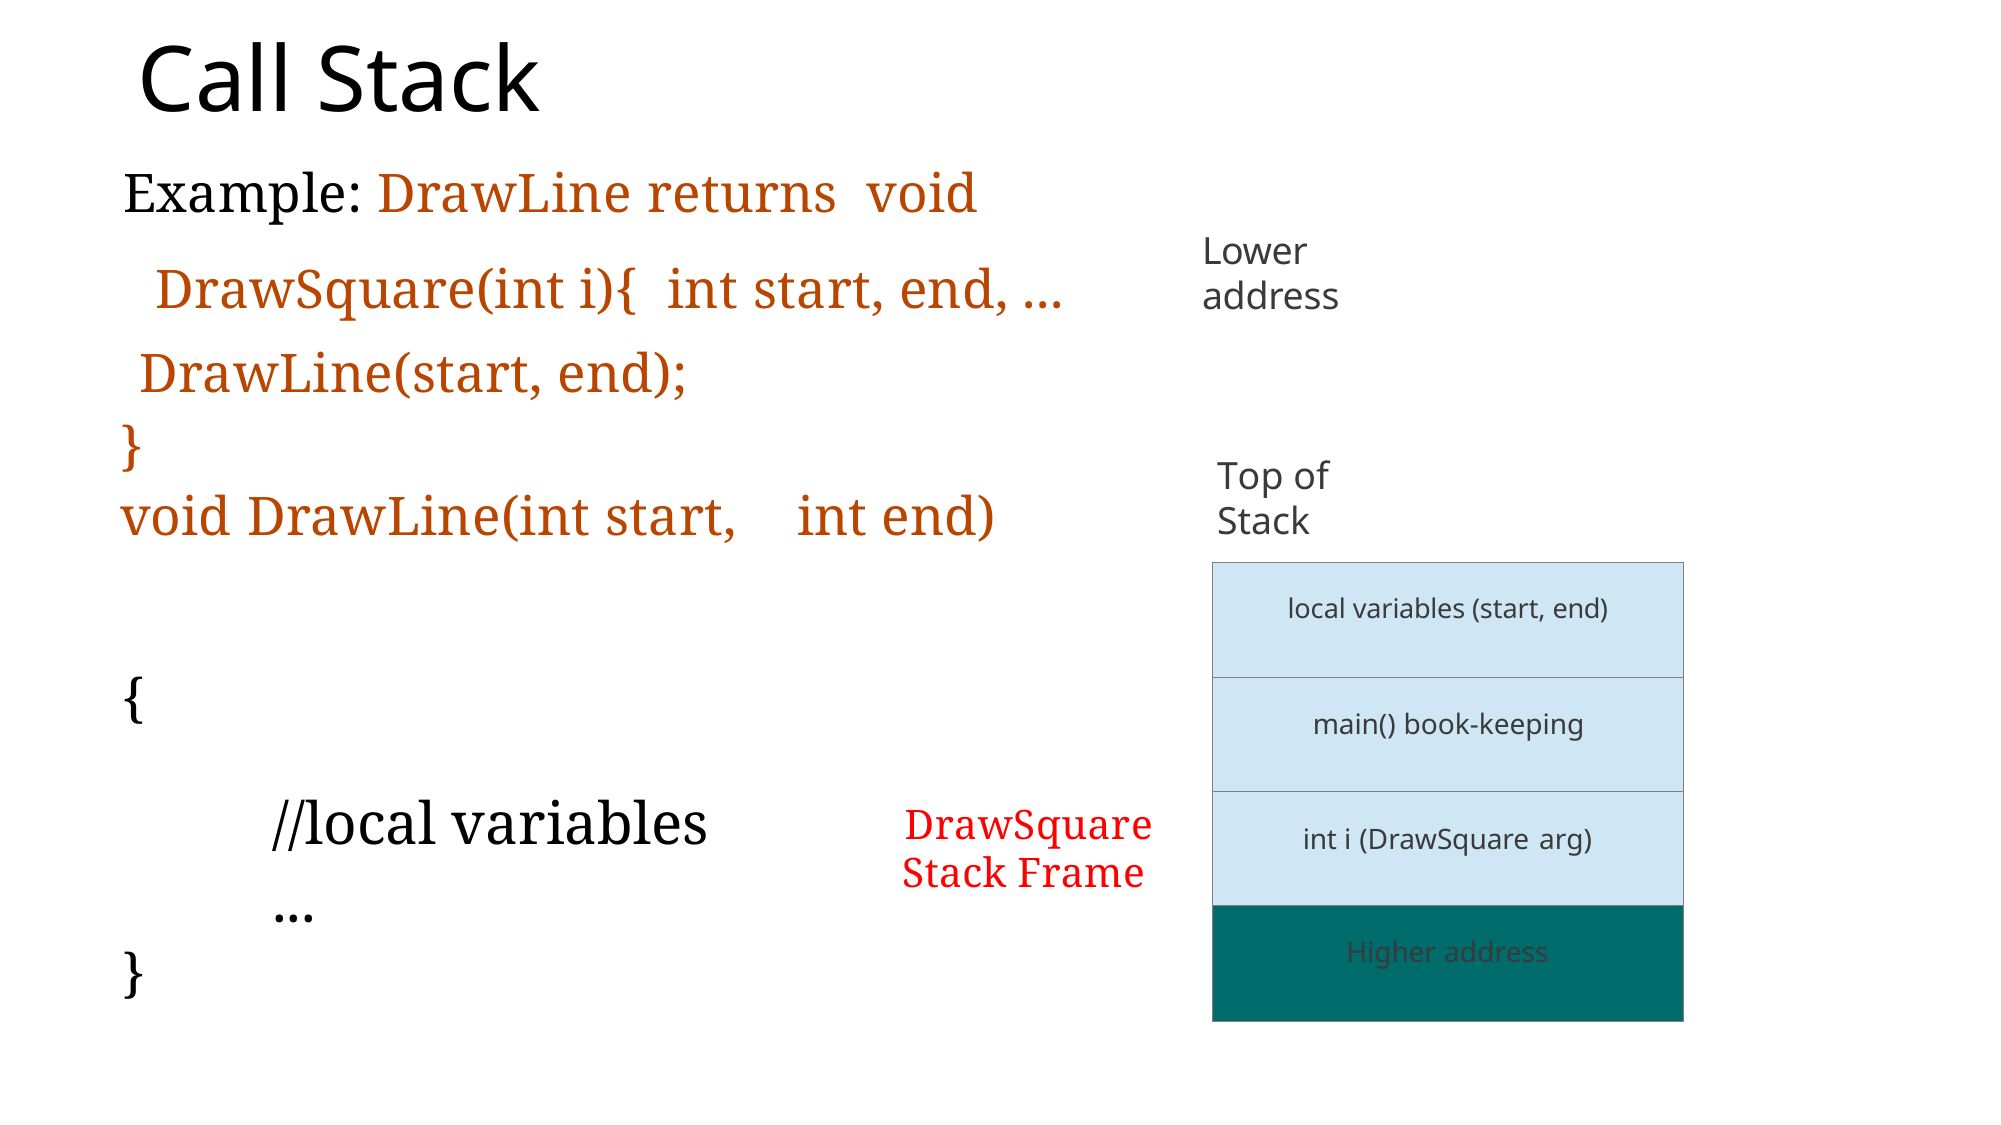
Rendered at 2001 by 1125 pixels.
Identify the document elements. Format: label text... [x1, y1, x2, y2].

text_box Lower address [1201, 224, 1449, 318]
text_box Example: DrawLine returns void DrawSquare(int i){ int start, end, ... DrawLine(start, end); } void DrawLine(int start, int end) [120, 119, 1201, 547]
title Call Stack [135, 17, 1156, 119]
table_cell int i (DrawSquare arg) [1213, 792, 1683, 905]
table_header local variables (start, end) [1213, 563, 1683, 677]
text_box { [119, 661, 153, 728]
table_cell main() book-keeping [1213, 678, 1683, 791]
table_cell Higher address [1213, 906, 1683, 1021]
text_box Top of Stack [1215, 450, 1420, 543]
text_box DrawSquare Stack Frame [900, 794, 1228, 896]
text_box //local variables ... } [120, 776, 803, 1003]
